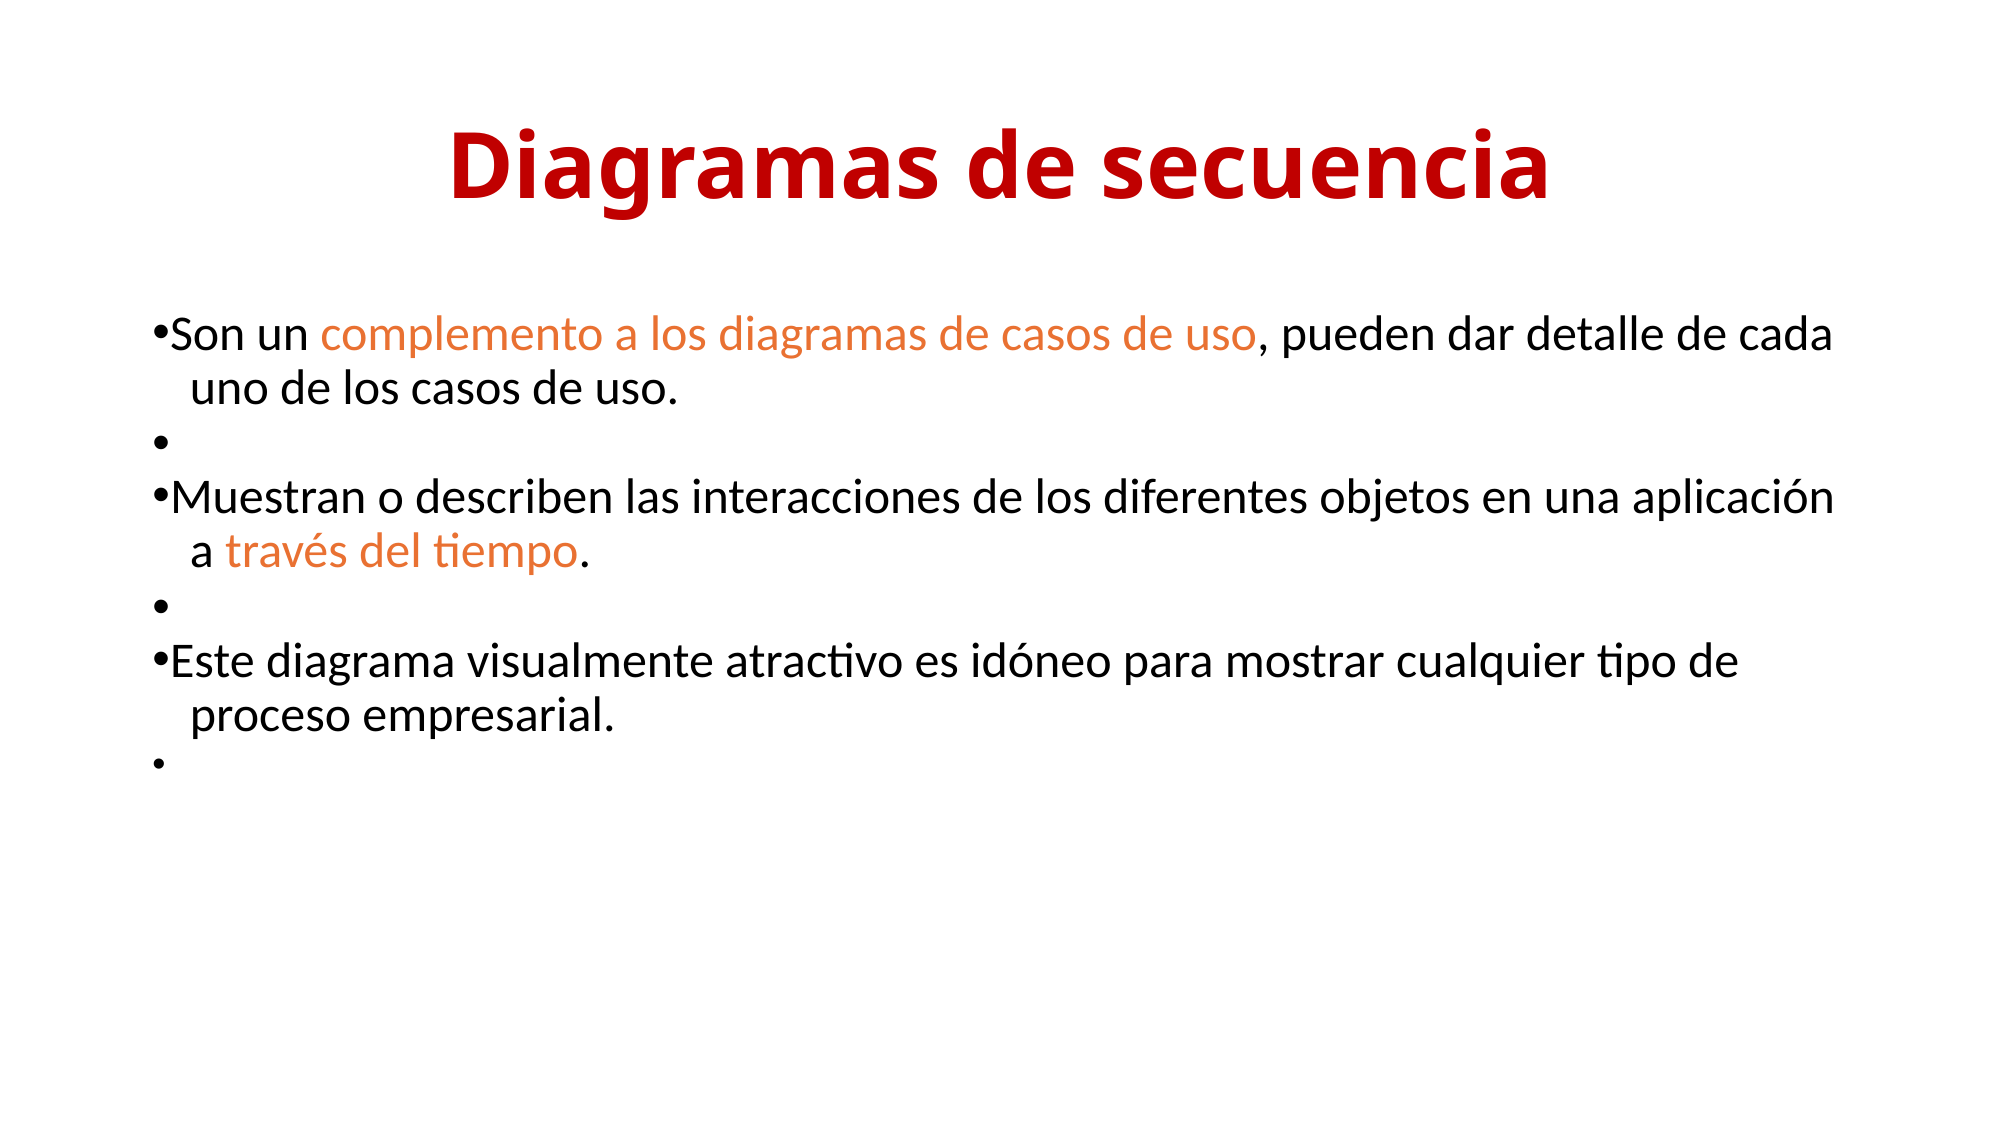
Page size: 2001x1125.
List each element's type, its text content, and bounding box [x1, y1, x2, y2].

list Son un complemento a los diagramas de casos de uso, pueden dar detalle de cada uno de los casos de uso. Muestran o describen las interacciones de los diferentes objetos en una aplicación a través del tiempo. Este diagrama visualmente atractivo es idóneo para mostrar cualquier tipo de proceso empresarial. [137, 299, 1863, 1014]
title Diagramas de secuencia [137, 59, 1863, 278]
